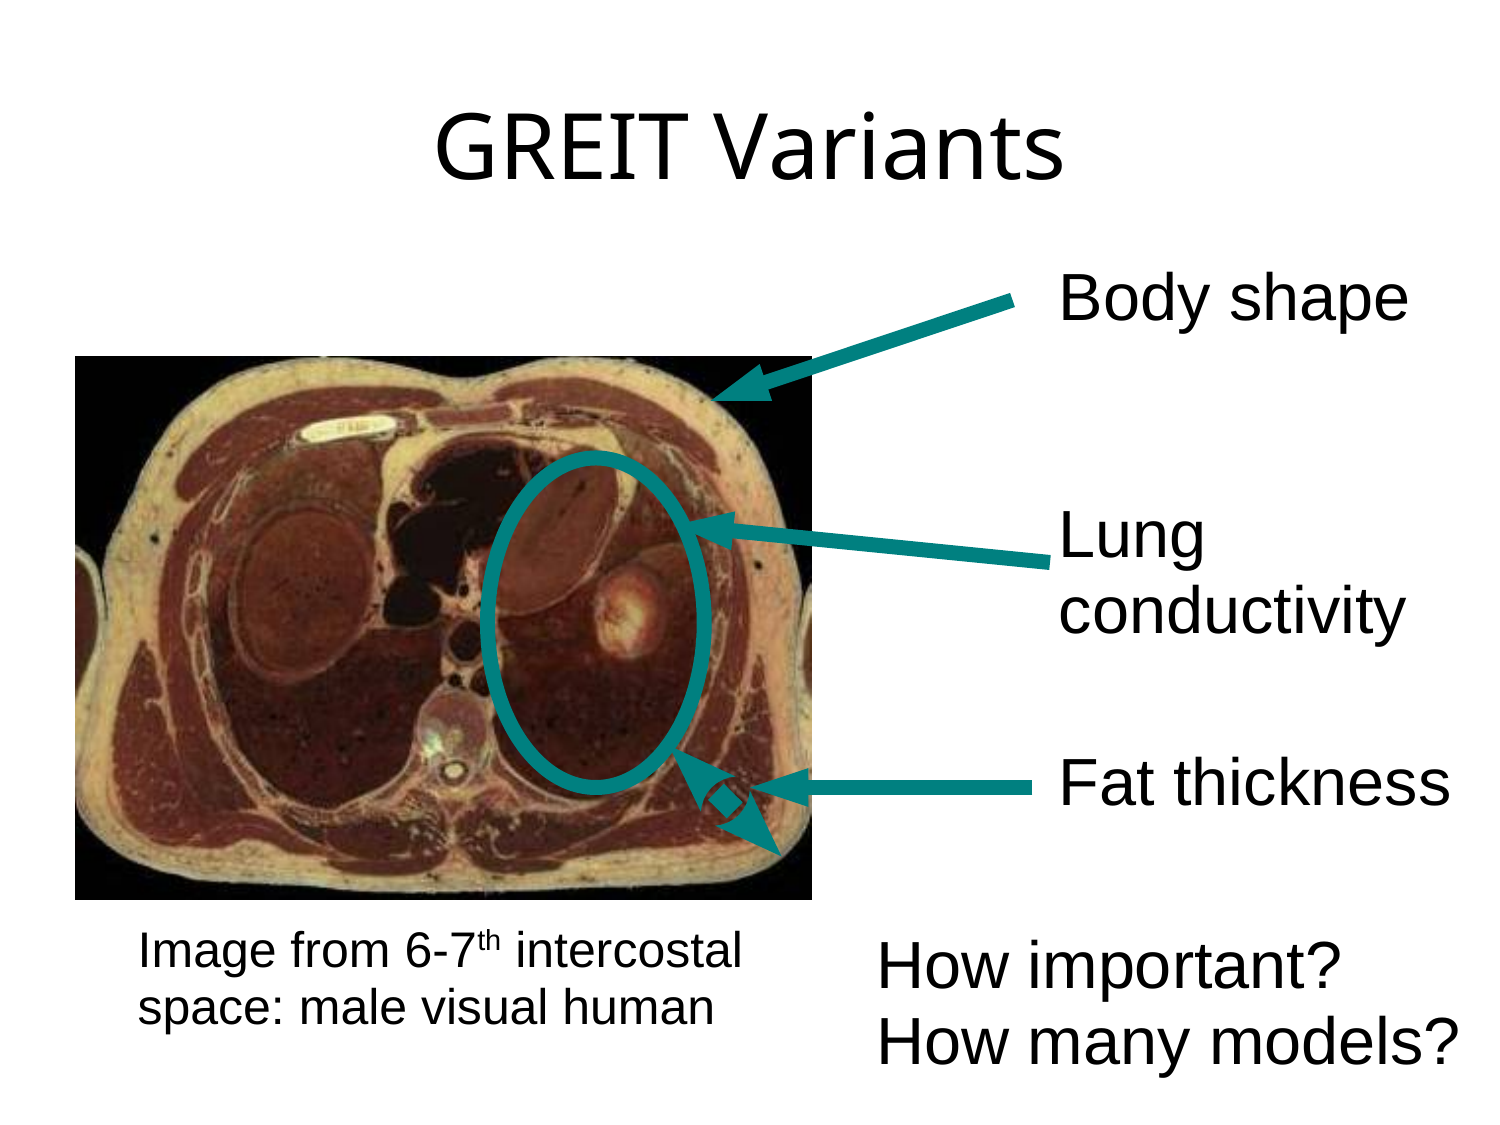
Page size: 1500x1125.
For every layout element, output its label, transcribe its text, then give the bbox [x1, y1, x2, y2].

text_box Lung conductivity [1044, 489, 1423, 656]
picture [75, 356, 812, 901]
text_box Image from 6-7th intercostal space: male visual human [122, 914, 773, 1044]
text_box How important? How many models? [861, 920, 1477, 1087]
text_box Fat thickness [1044, 737, 1467, 828]
picture [496, 466, 696, 779]
text_box Body shape [1044, 252, 1426, 344]
title GREIT Variants [112, 32, 1388, 255]
